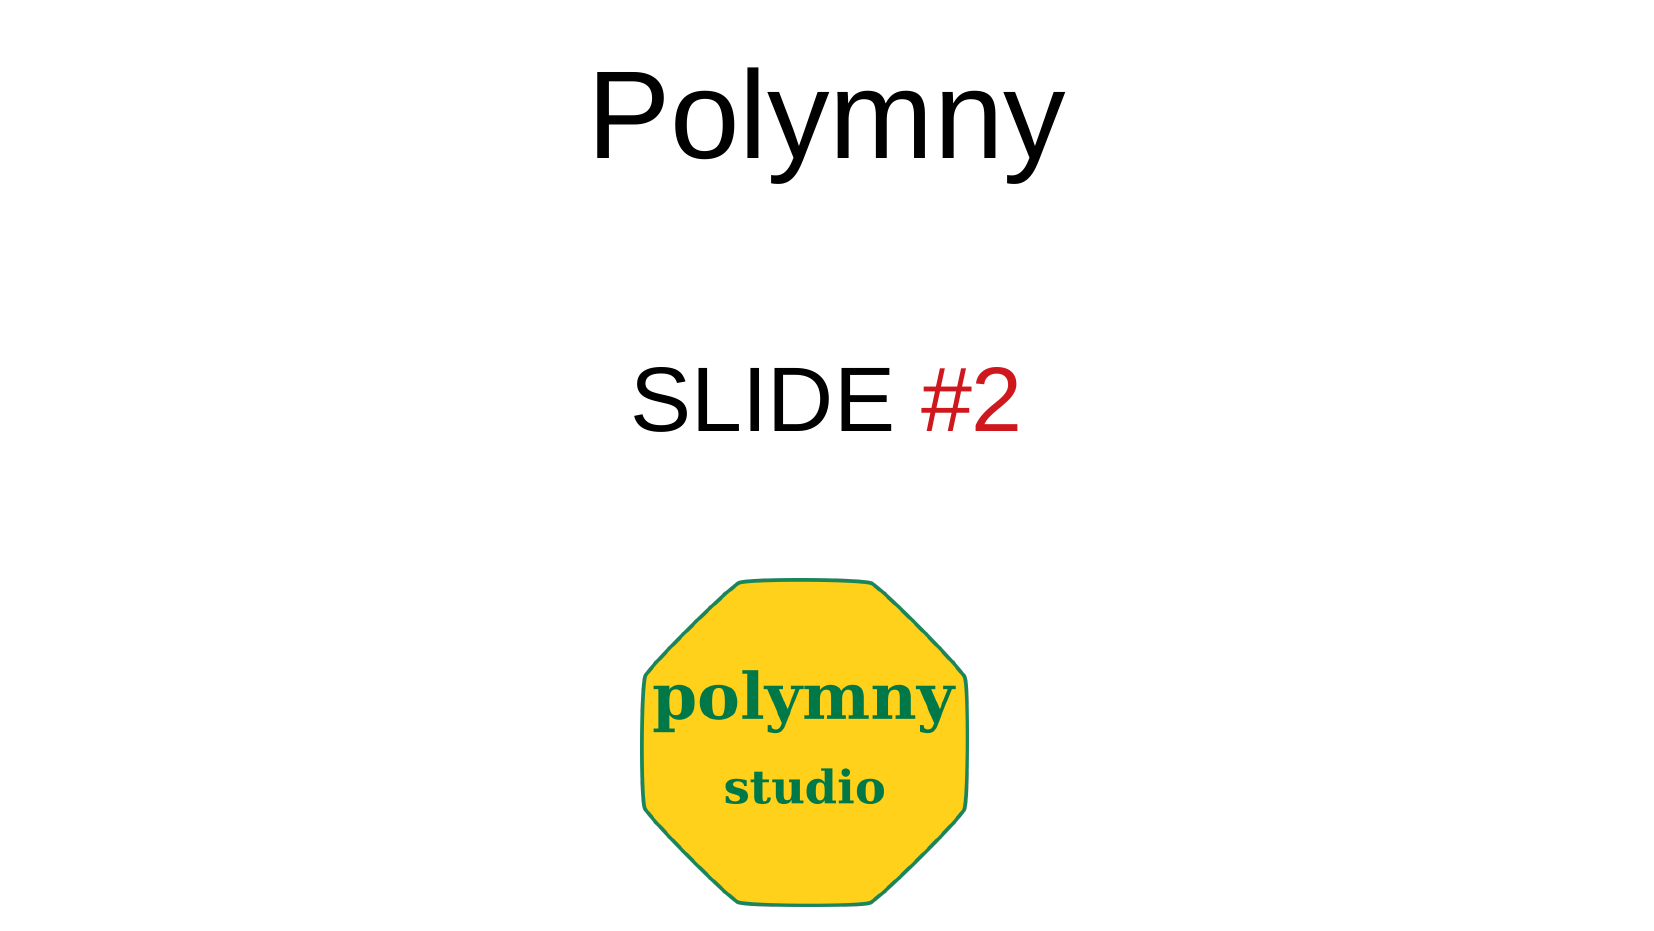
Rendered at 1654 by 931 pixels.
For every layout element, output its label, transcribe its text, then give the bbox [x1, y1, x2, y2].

title Polymny [82, 37, 1571, 129]
subtitle SLIDE #2 [82, 129, 1571, 670]
picture [640, 578, 969, 907]
